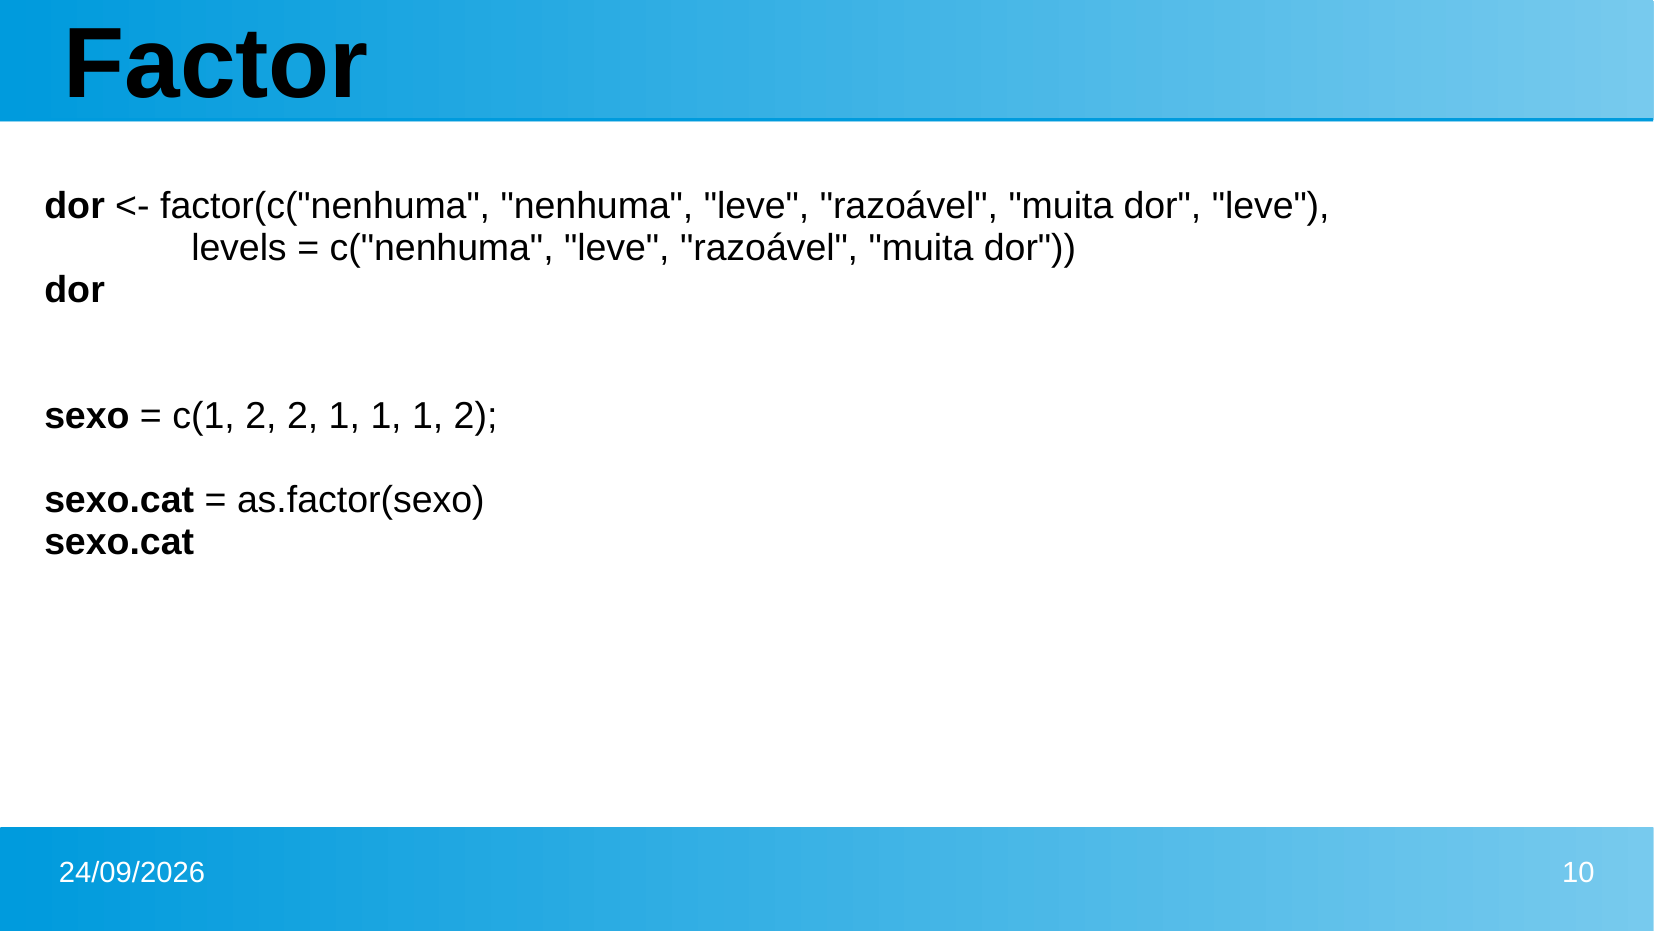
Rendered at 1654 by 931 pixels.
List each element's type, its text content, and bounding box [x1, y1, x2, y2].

text_box dor <- factor(c("nenhuma", "nenhuma", "leve", "razoável", "muita dor", "leve"), levels = c("nenhuma", "leve", "razoável", "muita dor")) dor sexo = c(1, 2, 2, 1, 1, 1, 2); sexo.cat = as.factor(sexo) sexo.cat [29, 177, 1625, 612]
text_box Factor [49, 0, 384, 127]
